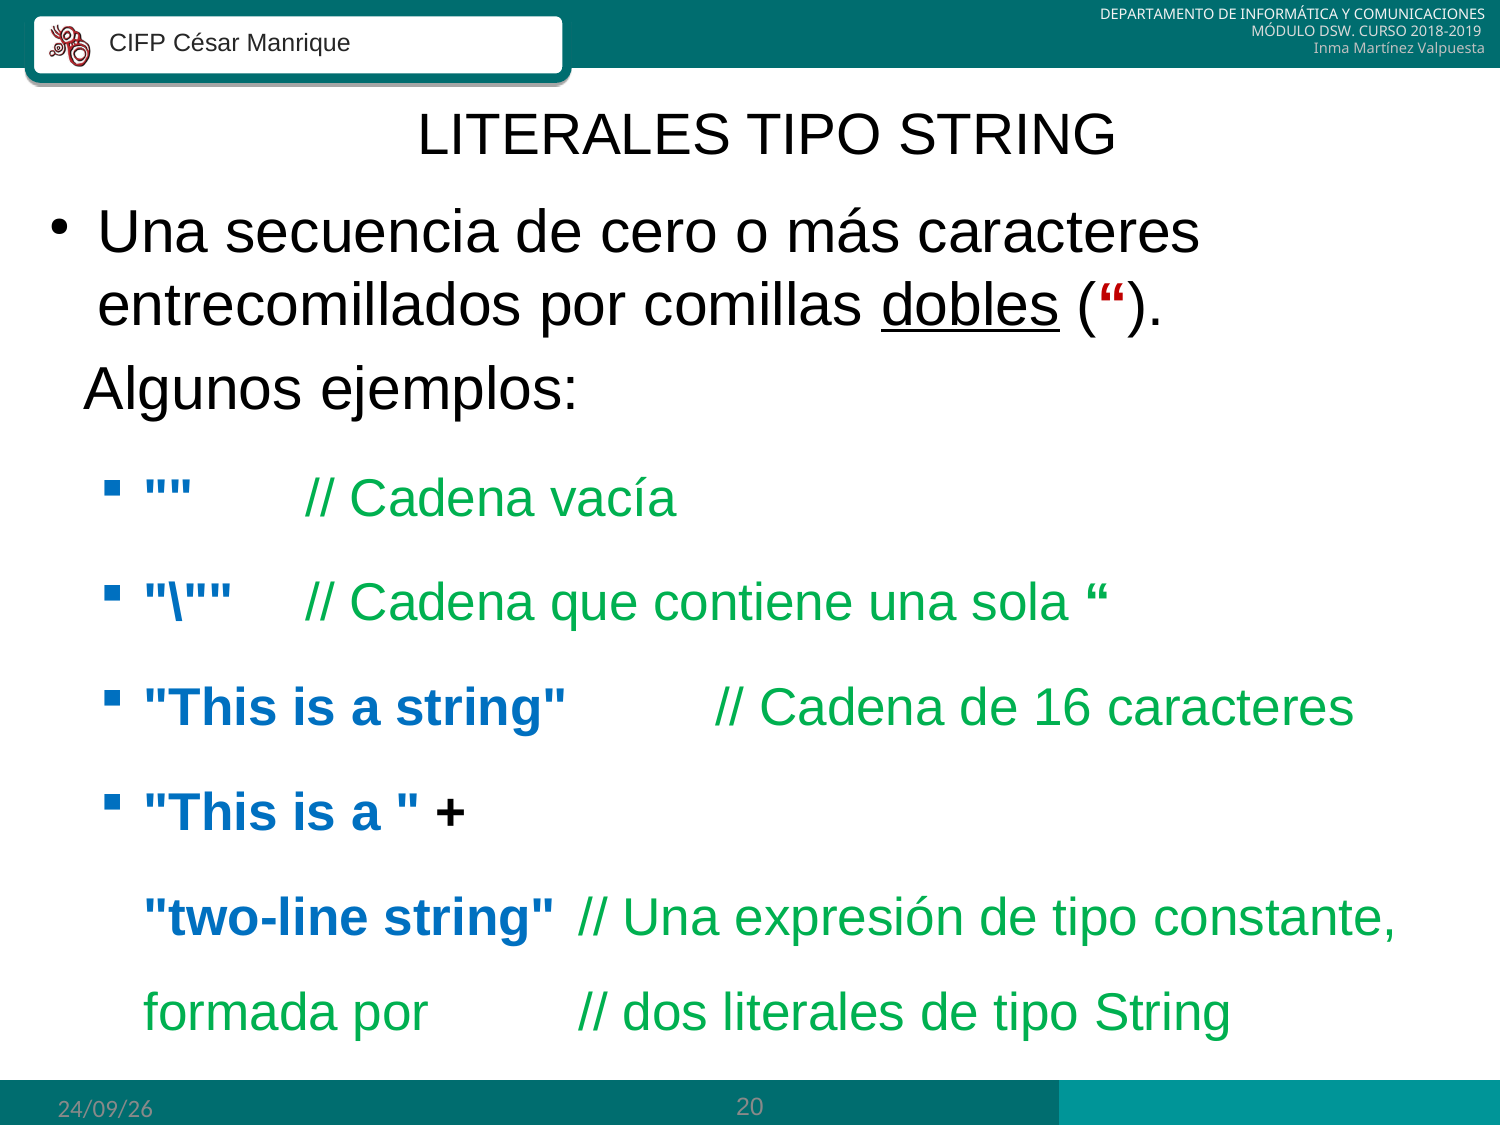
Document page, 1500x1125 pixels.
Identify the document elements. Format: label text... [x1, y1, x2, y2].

list Una secuencia de cero o más caracteres entrecomillados por comillas dobles (“). Algunos ejemplos: "" // Cadena vacía "\"" // Cadena que contiene una sola “ "This is a string" // Cadena de 16 caracteres "This is a " + "two-line string" // Una expresión de tipo constante, formada por // dos literales de tipo String [17, 184, 1483, 1059]
title LITERALES TIPO STRING [17, 90, 1483, 173]
text_box 18/09/18 [42, 1085, 344, 1125]
picture [47, 23, 93, 67]
text_box <número> [512, 1082, 988, 1125]
